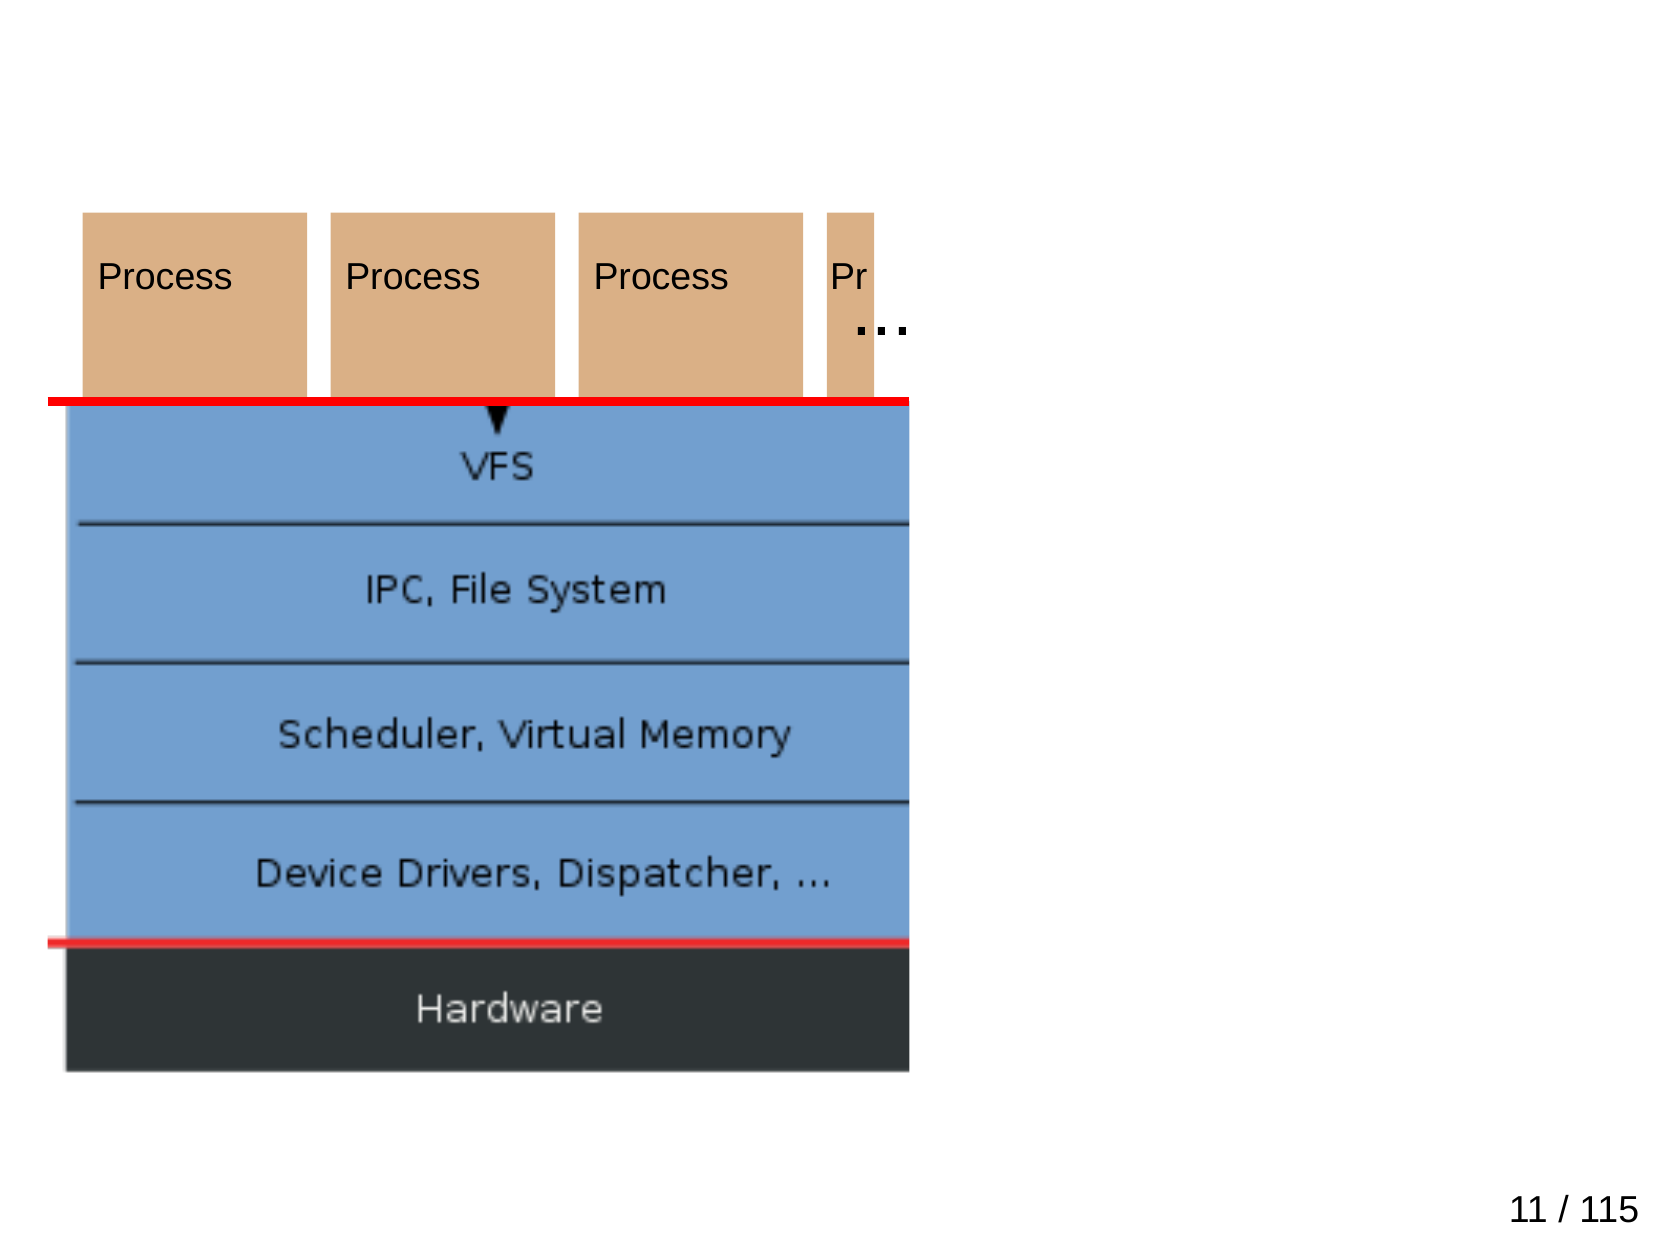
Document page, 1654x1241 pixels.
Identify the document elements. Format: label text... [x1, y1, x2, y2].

picture [47, 401, 910, 1123]
text_box Process [82, 248, 296, 305]
text_box [82, 212, 308, 397]
text_box Process [578, 248, 792, 305]
text_box [330, 212, 556, 397]
text_box [578, 212, 804, 397]
text_box ... [836, 305, 929, 383]
text_box [826, 212, 875, 248]
text_box [826, 305, 875, 397]
text_box <number> / 115 [1380, 1181, 1654, 1238]
text_box Process [330, 248, 544, 305]
text_box Pr [815, 248, 1028, 305]
